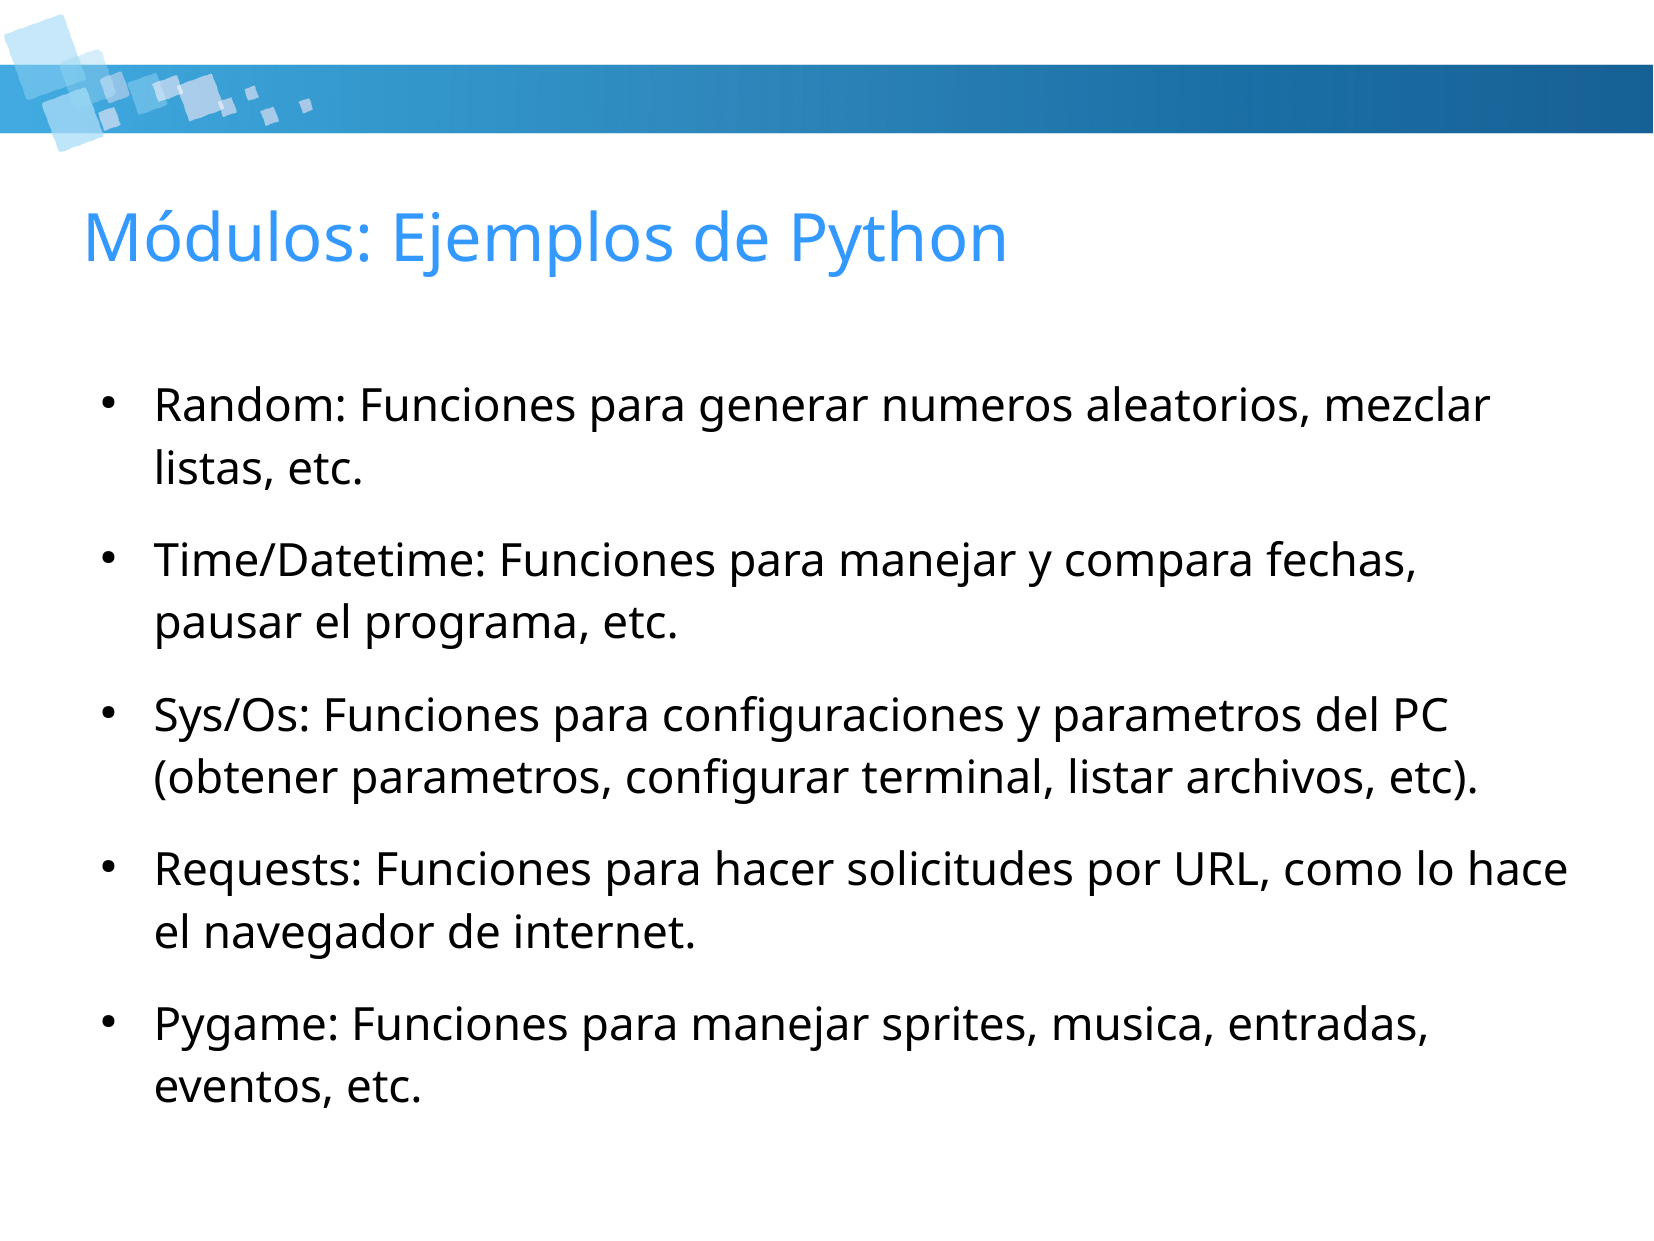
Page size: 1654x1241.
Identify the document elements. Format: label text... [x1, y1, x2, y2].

picture [0, 0, 1653, 1238]
list Random: Funciones para generar numeros aleatorios, mezclar listas, etc. Time/Datetime: Funciones para manejar y compara fechas, pausar el programa, etc. Sys/Os: Funciones para configuraciones y parametros del PC (obtener parametros, configurar terminal, listar archivos, etc). Requests: Funciones para hacer solicitudes por URL, como lo hace el navegador de internet. Pygame: Funciones para manejar sprites, musica, entradas, eventos, etc. [82, 372, 1571, 1093]
title Módulos: Ejemplos de Python [82, 132, 1571, 340]
